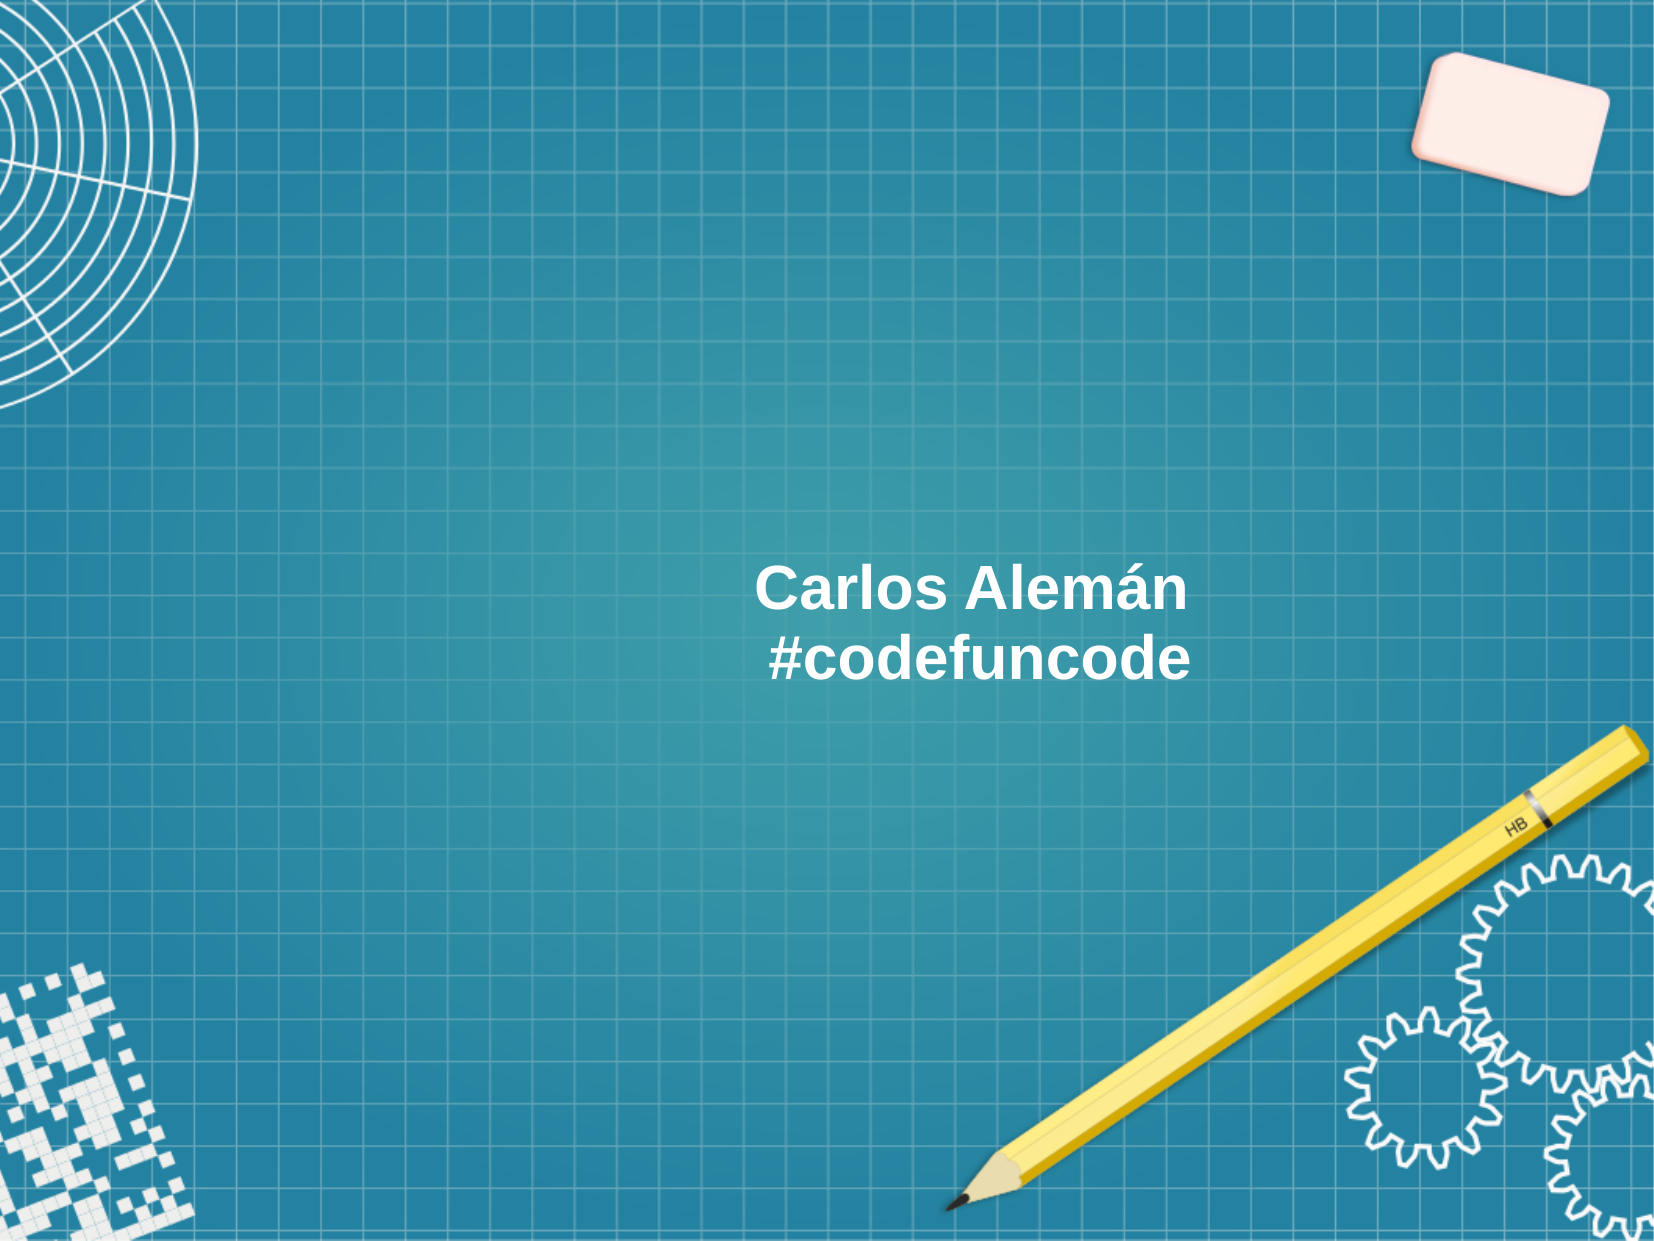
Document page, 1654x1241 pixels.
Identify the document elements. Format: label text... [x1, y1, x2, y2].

title Carlos Alemán #codefuncode [389, 519, 1571, 727]
picture [0, 0, 1654, 1241]
